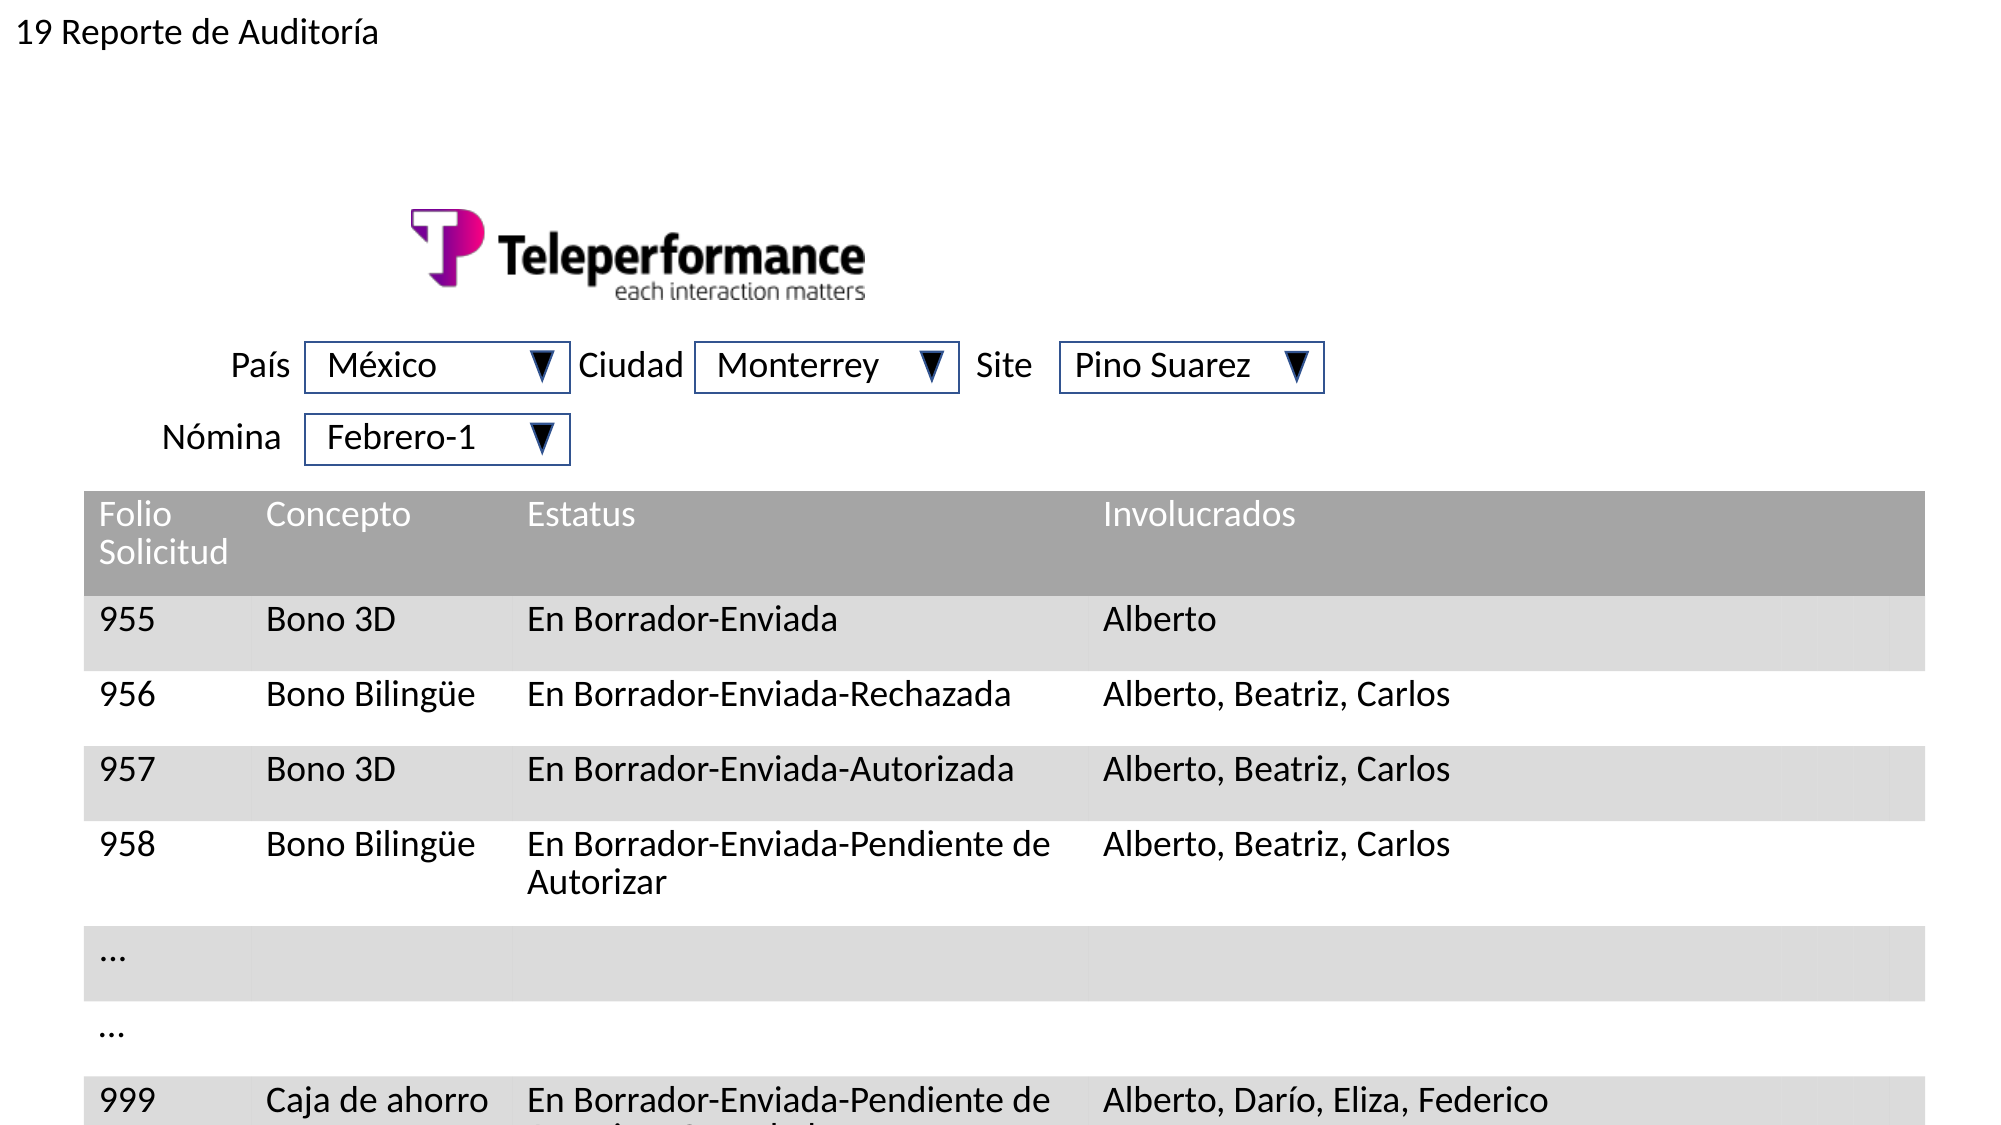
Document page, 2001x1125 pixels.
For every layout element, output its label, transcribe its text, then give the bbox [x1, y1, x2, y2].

table_cell [1817, 821, 1853, 926]
table_cell [1853, 1001, 1889, 1076]
table_cell [1889, 746, 1925, 821]
table_cell … [84, 1001, 251, 1076]
text_box 19 Reporte de Auditoría [0, 0, 748, 60]
picture [411, 209, 865, 300]
table_cell [1889, 1001, 1925, 1076]
table_cell [512, 1001, 1088, 1076]
table_header [1817, 491, 1853, 596]
table_cell [1889, 926, 1925, 1001]
table_header Concepto [251, 491, 512, 596]
table_cell En Borrador-Enviada-Rechazada [512, 671, 1088, 746]
table_cell Alberto, Beatriz, Carlos [1088, 821, 1781, 926]
table_cell [251, 926, 512, 1001]
text_box Pino Suarez [1060, 332, 1268, 393]
table_cell Bono 3D [251, 746, 512, 821]
table_cell Caja de ahorro [251, 1076, 512, 1125]
table_cell [1817, 746, 1853, 821]
table_cell [1781, 1076, 1817, 1125]
table_cell [1781, 821, 1817, 926]
text_box Site [958, 332, 1048, 393]
table_cell [1088, 1001, 1781, 1076]
table_cell [1781, 746, 1817, 821]
table_cell En Borrador-Enviada-Pendiente de Autorizar-Cancelada [512, 1076, 1088, 1125]
table_cell [1781, 1001, 1817, 1076]
table_header Involucrados [1088, 491, 1781, 596]
table_header [1889, 491, 1925, 596]
table_cell [1853, 671, 1889, 746]
table_cell [1817, 1076, 1853, 1125]
table_cell [1853, 596, 1889, 671]
table_cell [1853, 926, 1889, 1001]
table_cell [1889, 821, 1925, 926]
table_cell [1781, 671, 1817, 746]
table_cell 957 [84, 746, 251, 821]
text_box Febrero-1 [312, 404, 514, 465]
table_cell Bono Bilingüe [251, 821, 512, 926]
table_cell ... [84, 926, 251, 1001]
text_box Ciudad [560, 332, 700, 393]
text_box [920, 351, 943, 381]
table_cell 958 [84, 821, 251, 926]
table_cell 955 [84, 596, 251, 671]
table_cell [1817, 596, 1853, 671]
table_cell En Borrador-Enviada [512, 596, 1088, 671]
table_cell Alberto, Beatriz, Carlos [1088, 746, 1781, 821]
table_cell [1088, 926, 1781, 1001]
table_cell [251, 1001, 512, 1076]
table_cell [1817, 1001, 1853, 1076]
text_box [531, 423, 554, 453]
text_box México [312, 332, 514, 393]
table_header [1853, 491, 1889, 596]
table_cell 956 [84, 671, 251, 746]
table_cell [1853, 821, 1889, 926]
table_header [1781, 491, 1817, 596]
table_cell En Borrador-Enviada-Pendiente de Autorizar [512, 821, 1088, 926]
text_box País [206, 332, 306, 392]
table_cell [1781, 926, 1817, 1001]
table_cell [1853, 1076, 1889, 1125]
table_cell Alberto, Darío, Eliza, Federico [1088, 1076, 1781, 1125]
table_cell [1889, 671, 1925, 746]
table_cell [1889, 596, 1925, 671]
table_cell [1889, 1076, 1925, 1125]
table_cell [512, 926, 1088, 1001]
table_cell Alberto, Beatriz, Carlos [1088, 671, 1781, 746]
table_header Folio Solicitud [84, 491, 251, 596]
text_box [1285, 351, 1308, 381]
table_cell En Borrador-Enviada-Autorizada [512, 746, 1088, 821]
table_cell [1853, 746, 1889, 821]
text_box Monterrey [701, 332, 903, 393]
table_cell Bono Bilingüe [251, 671, 512, 746]
text_box [531, 351, 554, 381]
table_cell [1817, 671, 1853, 746]
text_box Nómina [56, 404, 297, 465]
table_cell [1781, 596, 1817, 671]
table_cell Alberto [1088, 596, 1781, 671]
table_cell [1817, 926, 1853, 1001]
table_cell 999 [84, 1076, 251, 1125]
table_header Estatus [512, 491, 1088, 596]
table_cell Bono 3D [251, 596, 512, 671]
